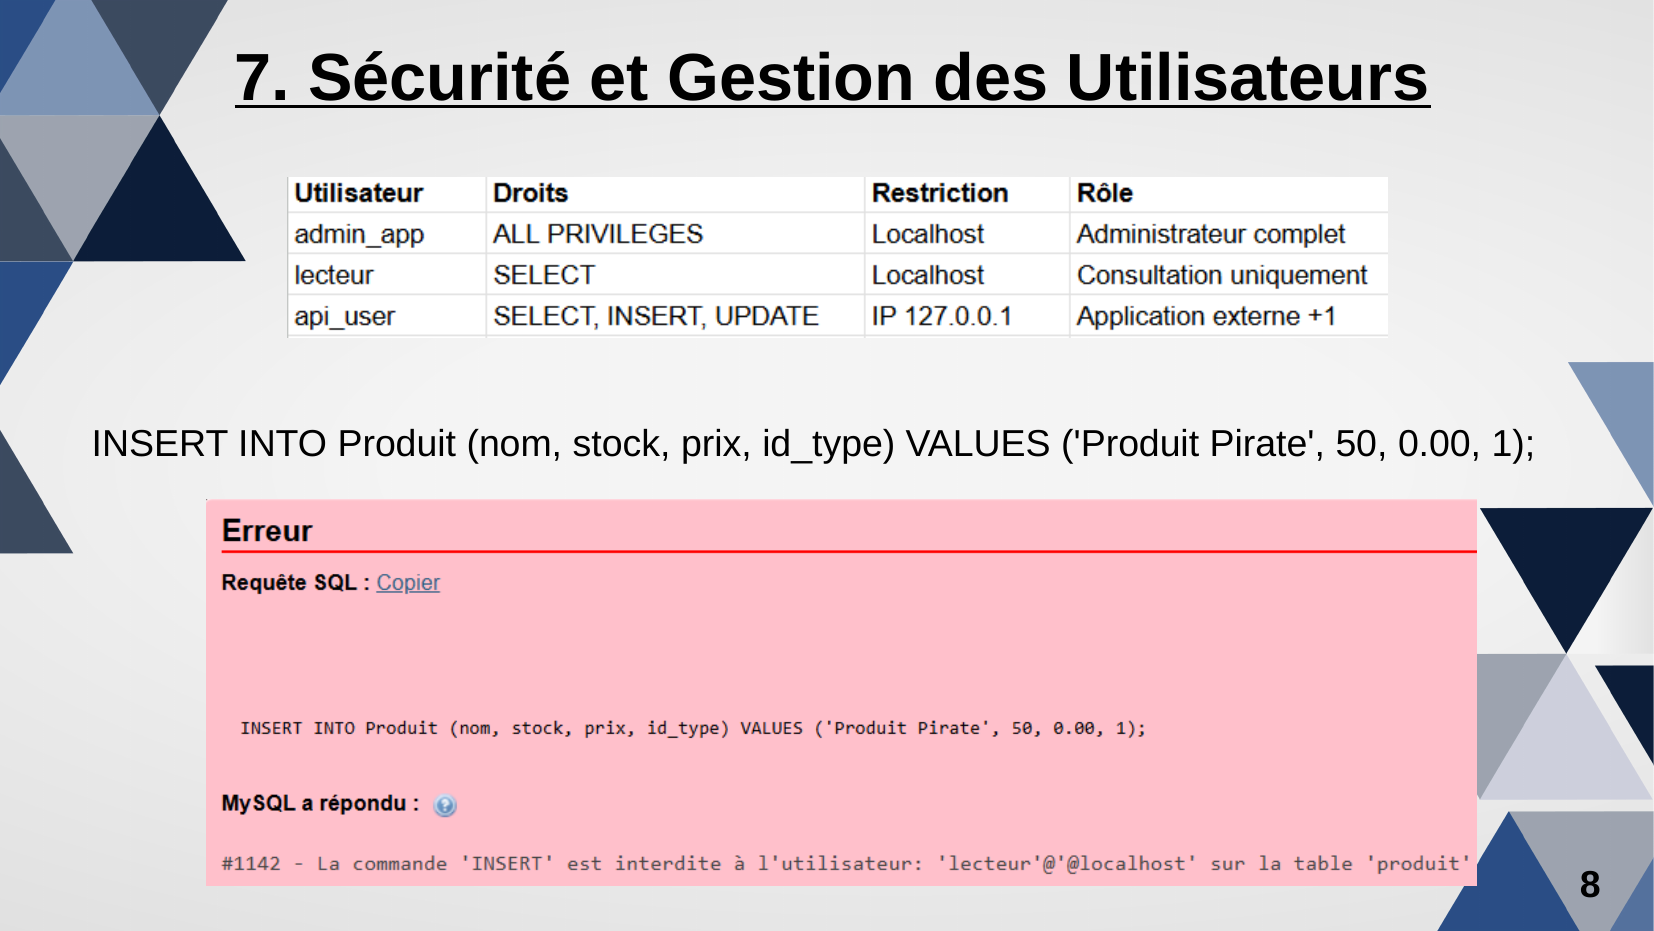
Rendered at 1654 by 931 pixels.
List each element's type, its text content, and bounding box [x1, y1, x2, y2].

picture [0, 0, 1654, 931]
text_box INSERT INTO Produit (nom, stock, prix, id_type) VALUES ('Produit Pirate', 50, 0.00, 1); [76, 415, 1552, 473]
title 7. Sécurité et Gestion des Utilisateurs [88, 0, 1577, 156]
text_box 8 [1564, 856, 1654, 931]
